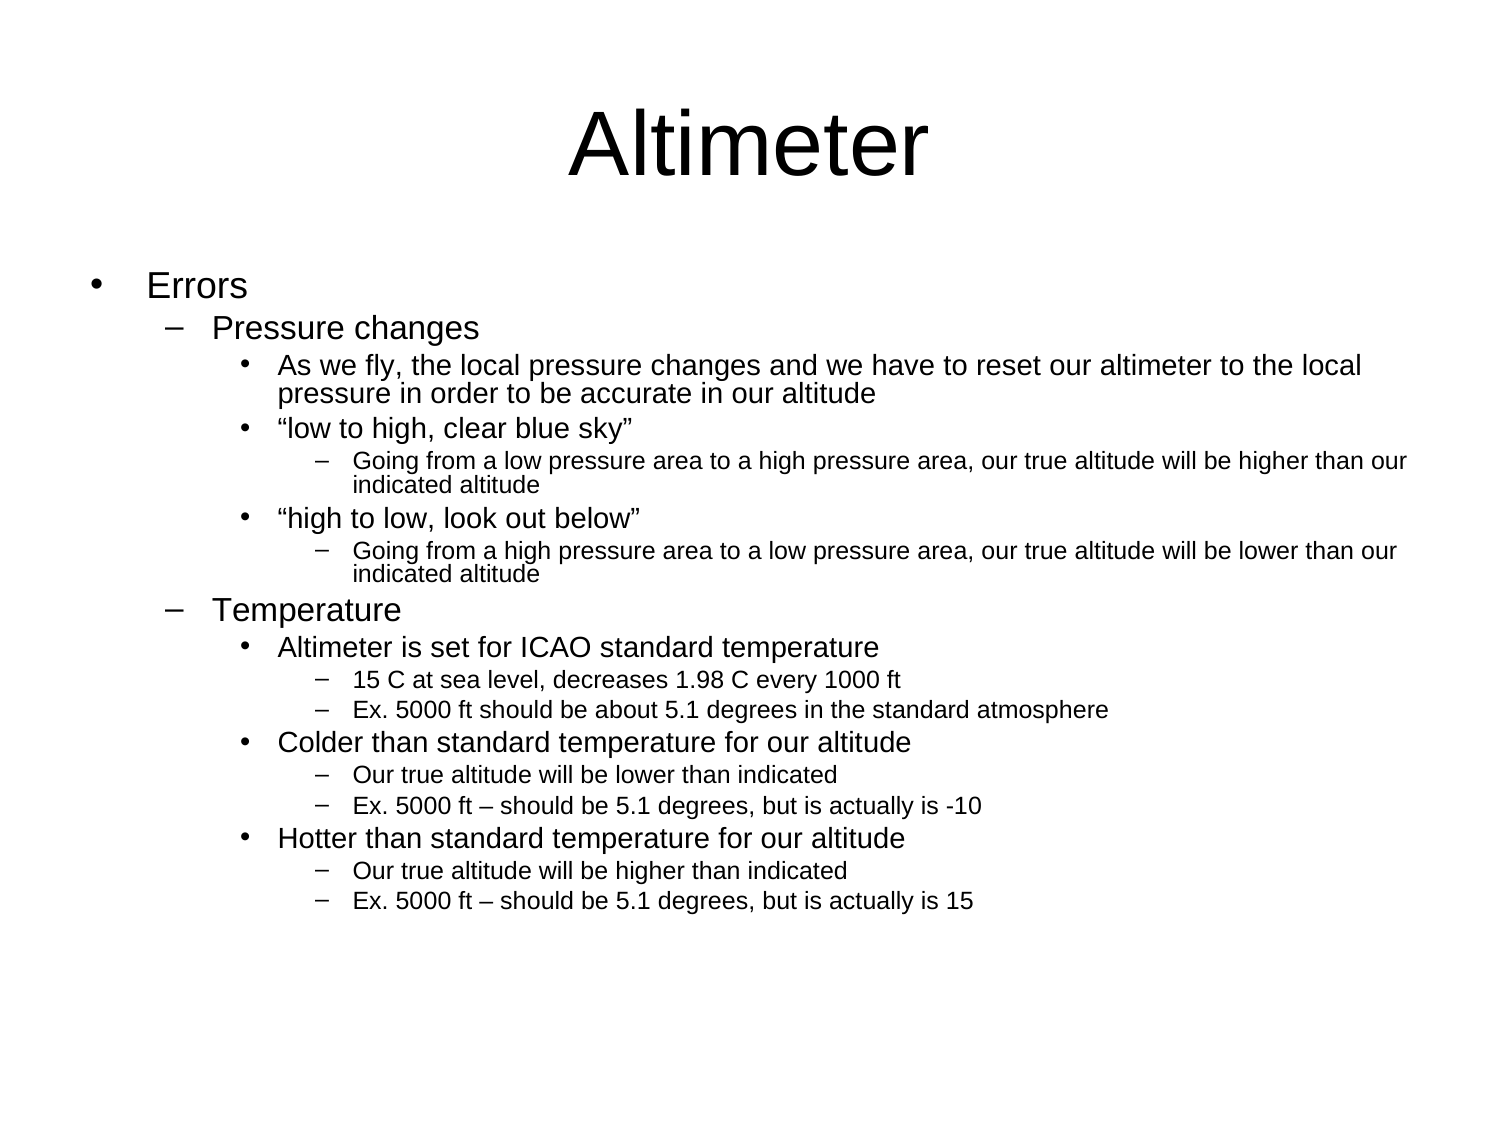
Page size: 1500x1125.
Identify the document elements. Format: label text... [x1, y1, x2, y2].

title Altimeter [75, 45, 1426, 233]
list Errors Pressure changes As we fly, the local pressure changes and we have to reset our altimeter to the local pressure in order to be accurate in our altitude “low to high, clear blue sky” Going from a low pressure area to a high pressure area, our true altitude will be higher than our indicated altitude “high to low, look out below” Going from a high pressure area to a low pressure area, our true altitude will be lower than our indicated altitude Temperature Altimeter is set for ICAO standard temperature 15 C at sea level, decreases 1.98 C every 1000 ft Ex. 5000 ft should be about 5.1 degrees in the standard atmosphere Colder than standard temperature for our altitude Our true altitude will be lower than indicated Ex. 5000 ft – should be 5.1 degrees, but is actually is -10 Hotter than standard temperature for our altitude Our true altitude will be higher than indicated Ex. 5000 ft – should be 5.1 degrees, but is actually is 15 [75, 262, 1426, 1008]
